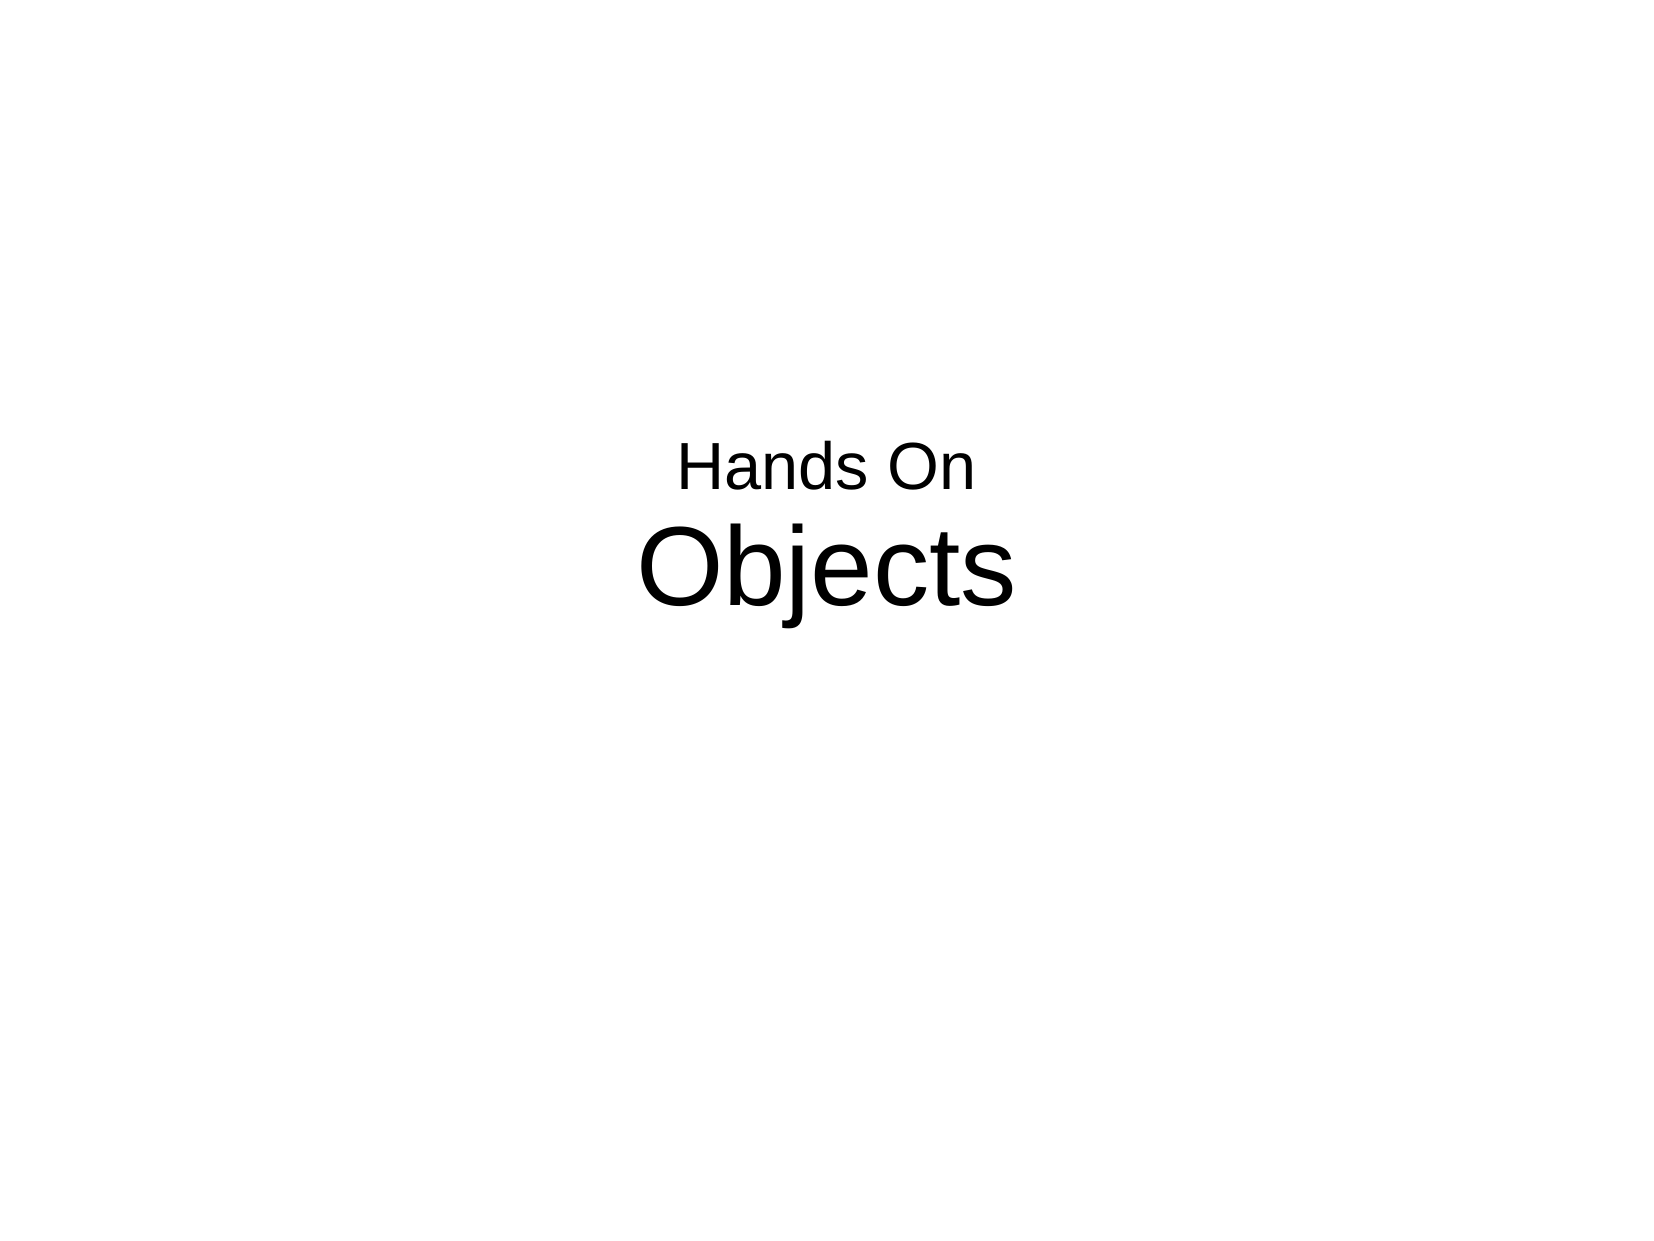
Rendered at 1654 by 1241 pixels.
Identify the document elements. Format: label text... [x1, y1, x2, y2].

subtitle Hands On Objects [82, 49, 1571, 1010]
